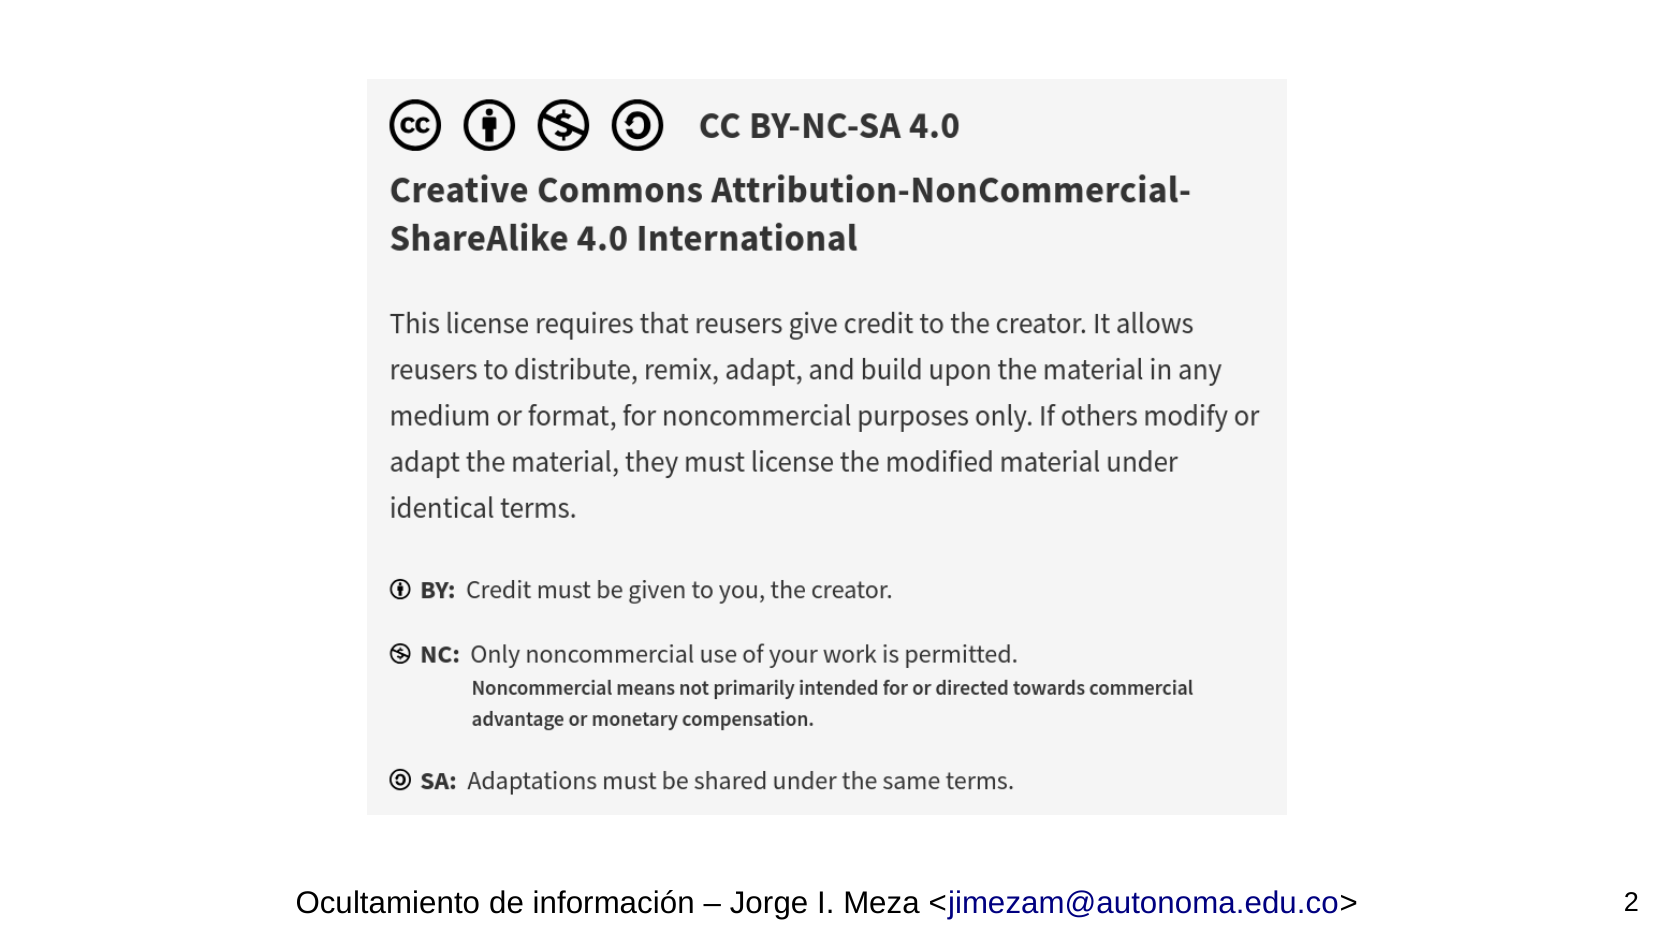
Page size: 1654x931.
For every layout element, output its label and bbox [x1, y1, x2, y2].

picture [367, 79, 1287, 815]
